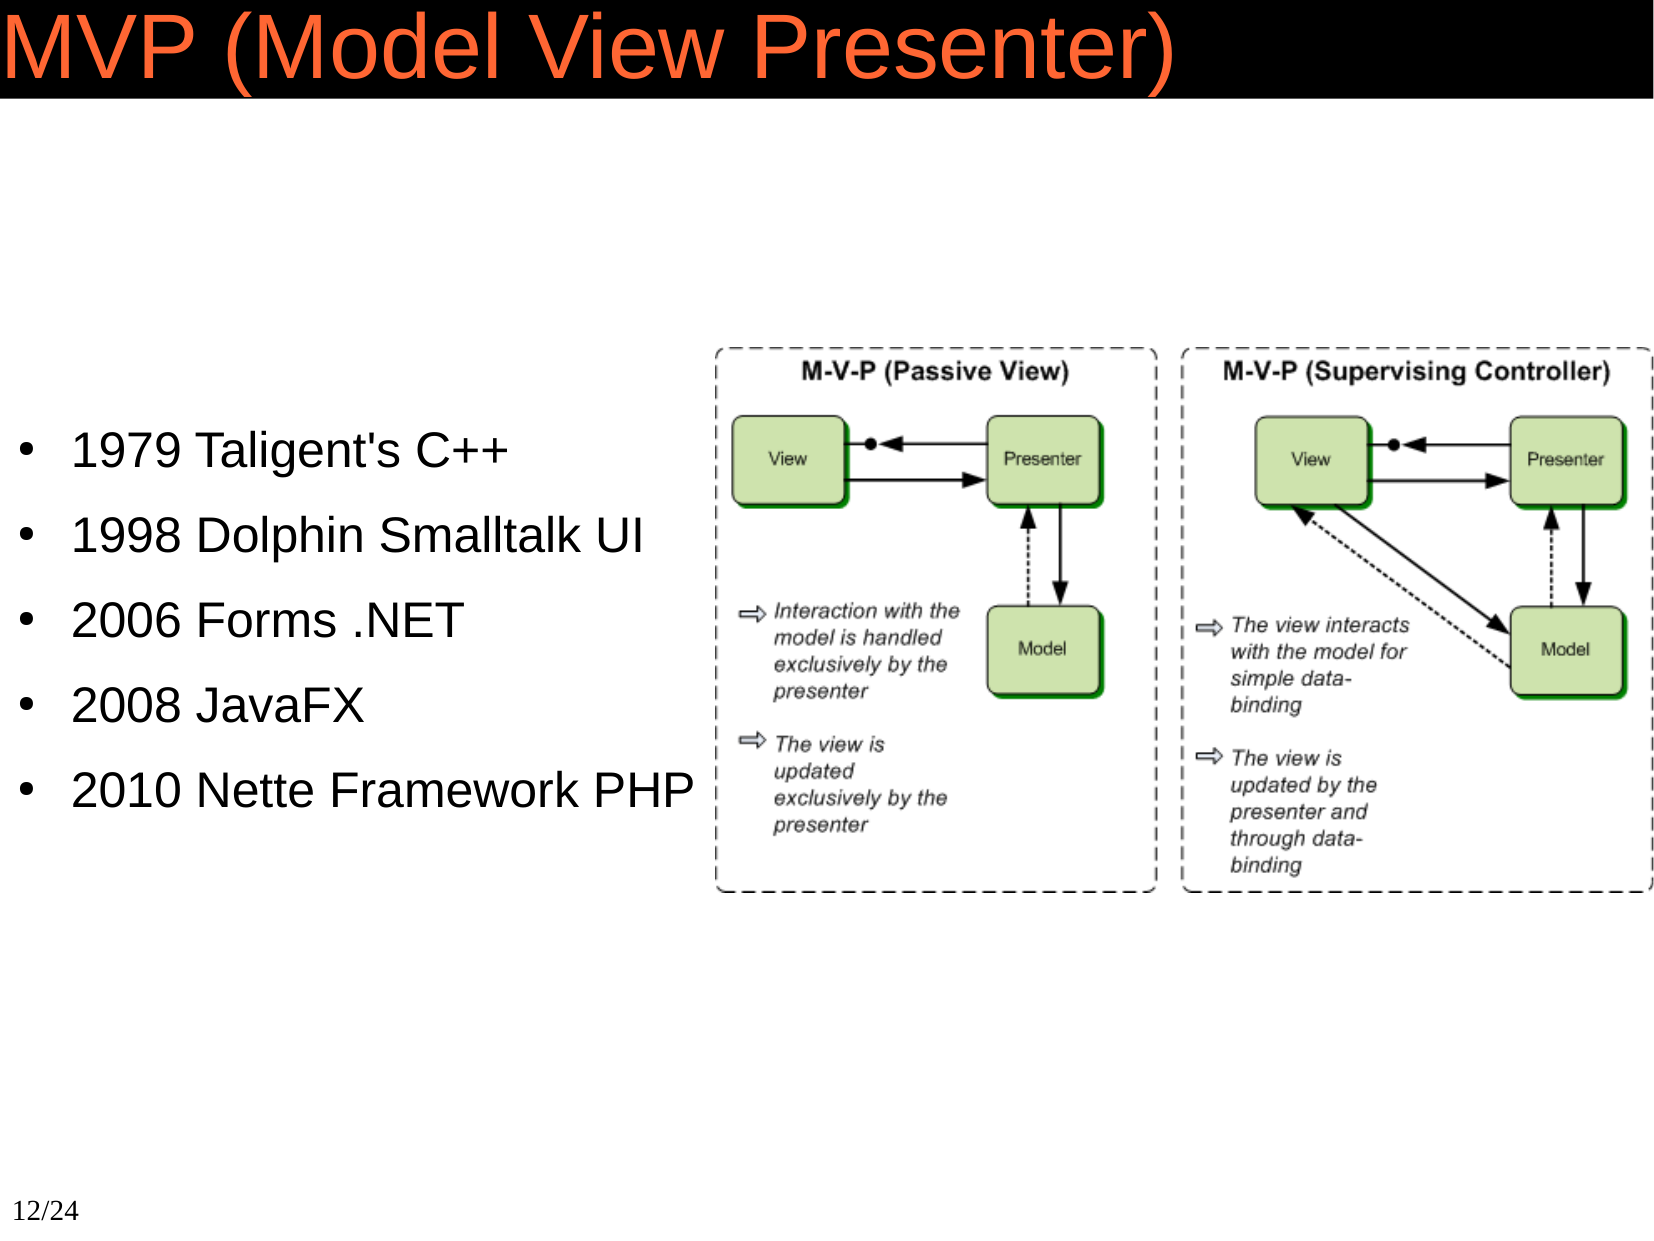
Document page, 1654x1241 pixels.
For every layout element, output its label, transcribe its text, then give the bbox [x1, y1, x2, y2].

picture [715, 347, 1654, 893]
list 1979 Taligent's C++ 1998 Dolphin Smalltalk UI 2006 Forms .NET 2008 JavaFX 2010 Nette Framework PHP [0, 390, 727, 850]
title MVP (Model View Presenter) [0, 0, 1654, 99]
